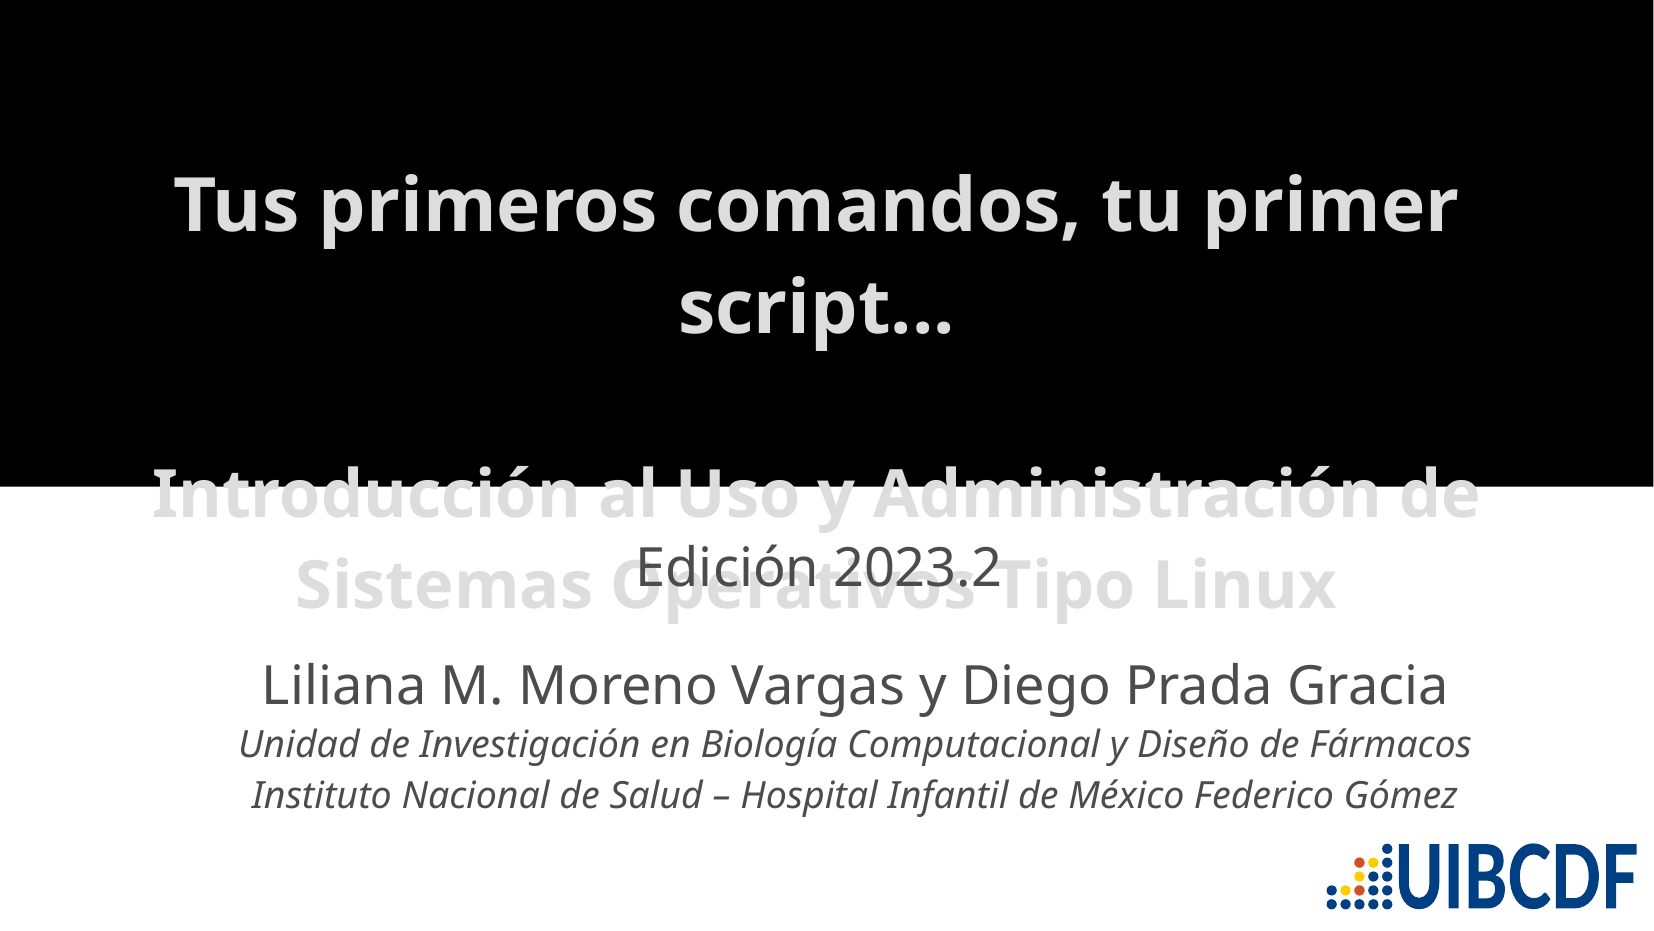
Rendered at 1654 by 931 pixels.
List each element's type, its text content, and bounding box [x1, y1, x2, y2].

text_box Edición 2023.2 [361, 520, 1277, 622]
picture [1324, 841, 1637, 912]
text_box Tus primeros comandos, tu primer script... Introducción al Uso y Administración de Sistemas Operativos Tipo Linux [81, 143, 1552, 451]
text_box Liliana M. Moreno Vargas y Diego Prada Gracia [237, 638, 1475, 763]
text_box [893, 478, 899, 487]
text_box [0, 0, 1654, 487]
text_box Unidad de Investigación en Biología Computacional y Diseño de Fármacos Instituto Nacional de Salud – Hospital Infantil de México Federico Gómez [220, 709, 1492, 801]
